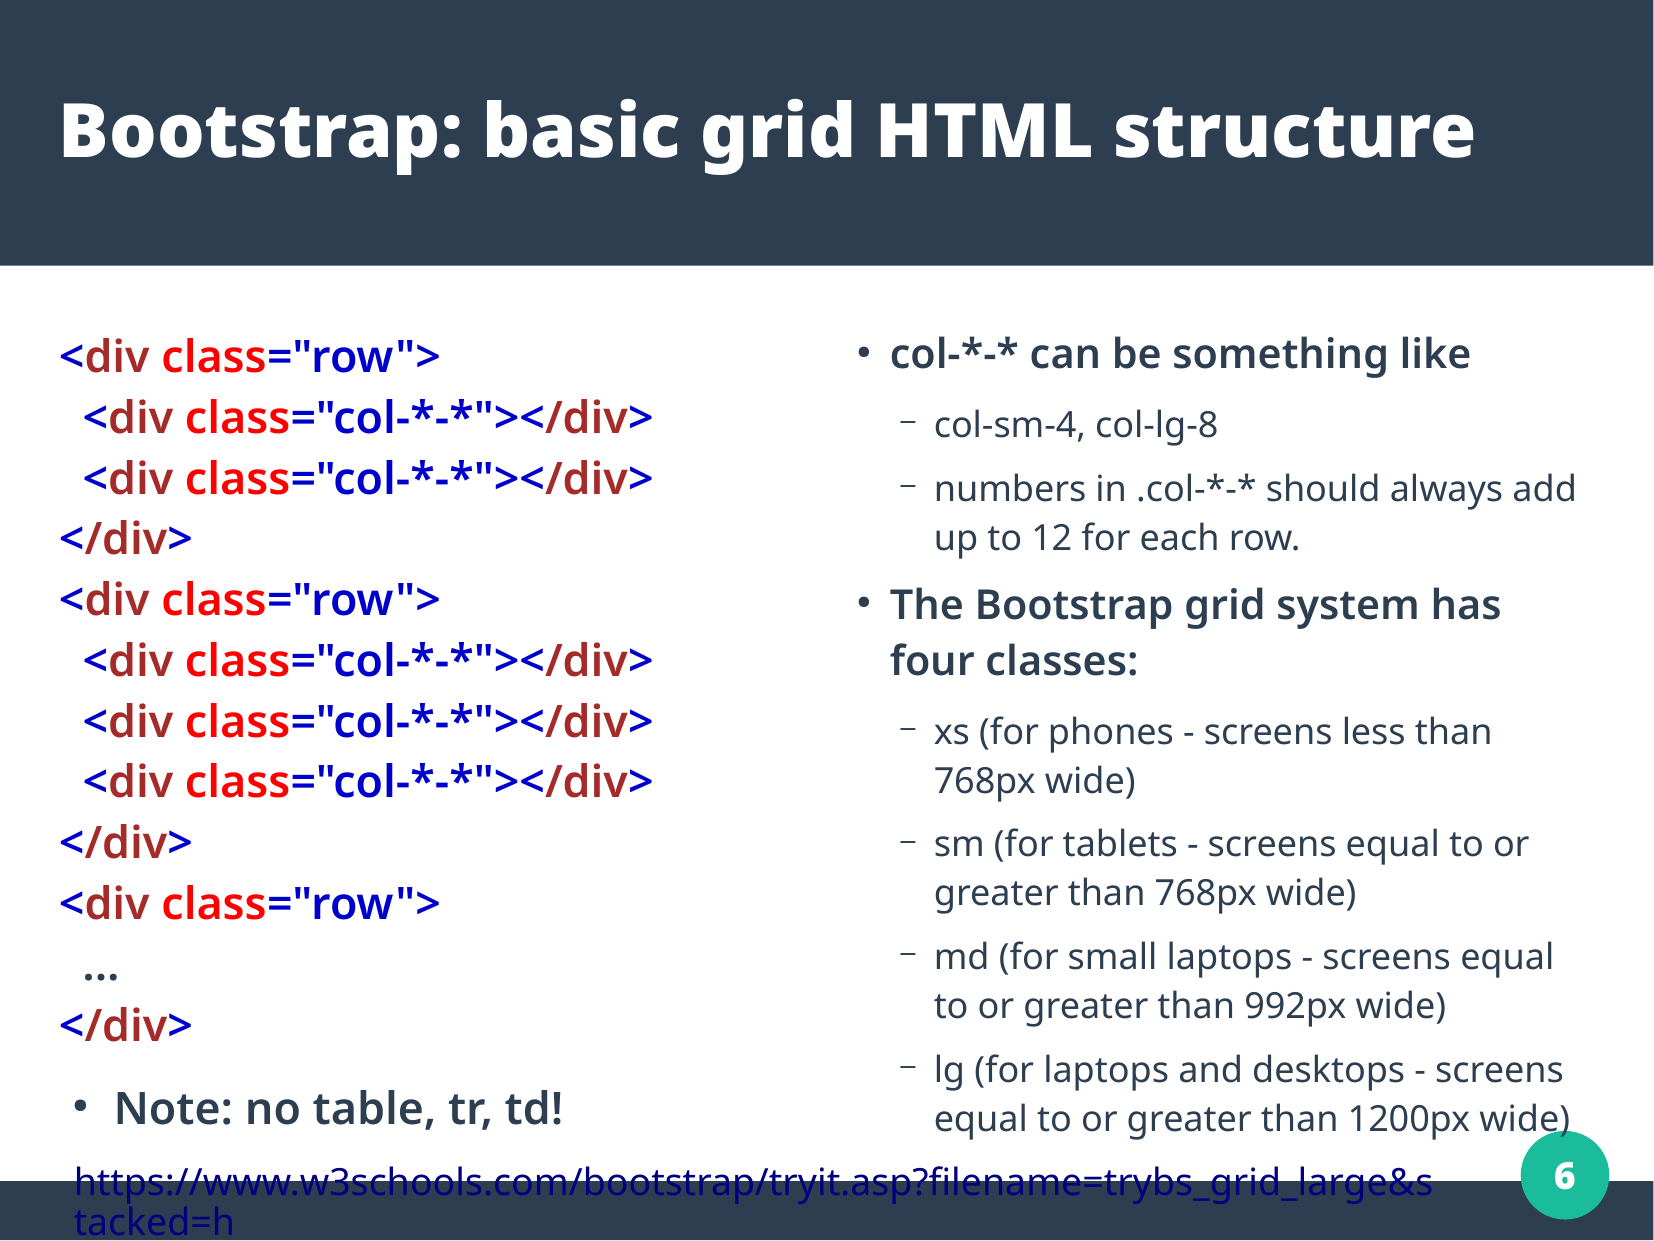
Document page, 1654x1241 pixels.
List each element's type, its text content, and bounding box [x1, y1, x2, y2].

list col-*-* can be something like col-sm-4, col-lg-8 numbers in .col-*-* should always add up to 12 for each row. The Bootstrap grid system has four classes: xs (for phones - screens less than 768px wide) sm (for tablets - screens equal to or greater than 768px wide) md (for small laptops - screens equal to or greater than 992px wide) lg (for laptops and desktops - screens equal to or greater than 1200px wide) [845, 324, 1596, 1152]
text_box https://www.w3schools.com/bootstrap/tryit.asp?filename=trybs_grid_large&stacked=h [59, 1148, 1456, 1241]
list <div class="row"> <div class="col-*-*"></div> <div class="col-*-*"></div> </div> <div class="row"> <div class="col-*-*"></div> <div class="col-*-*"></div> <div class="col-*-*"></div> </div> <div class="row"> ... </div> Note: no table, tr, td! [59, 324, 809, 1148]
title Bootstrap: basic grid HTML structure [59, 49, 1595, 207]
